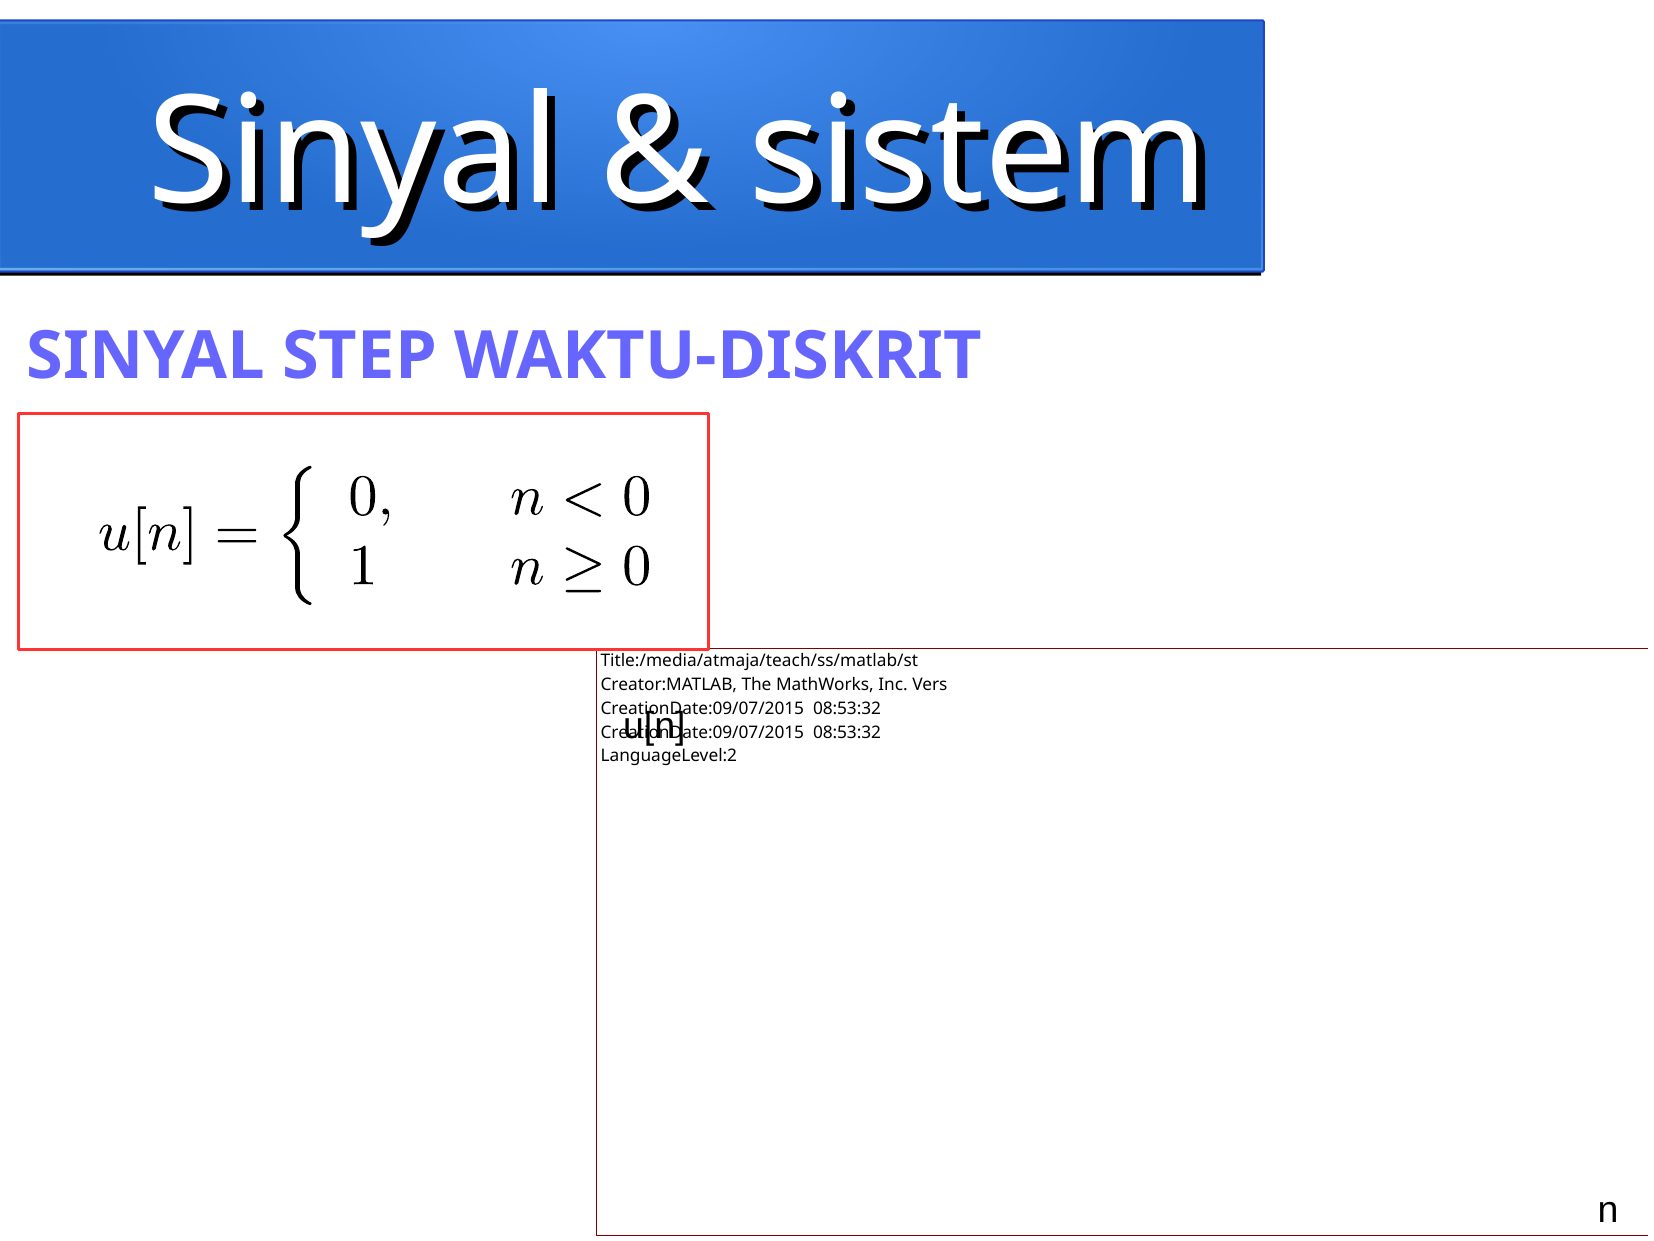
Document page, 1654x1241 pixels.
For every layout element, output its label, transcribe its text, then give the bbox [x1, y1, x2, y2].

picture [594, 647, 1648, 1236]
text_box SINYAL STEP WAKTU-DISKRIT [11, 299, 1209, 390]
text_box Sinyal & sistem [147, 60, 1216, 229]
text_box u[n] [608, 696, 701, 754]
text_box [97, 459, 652, 606]
text_box n [1582, 1181, 1634, 1238]
